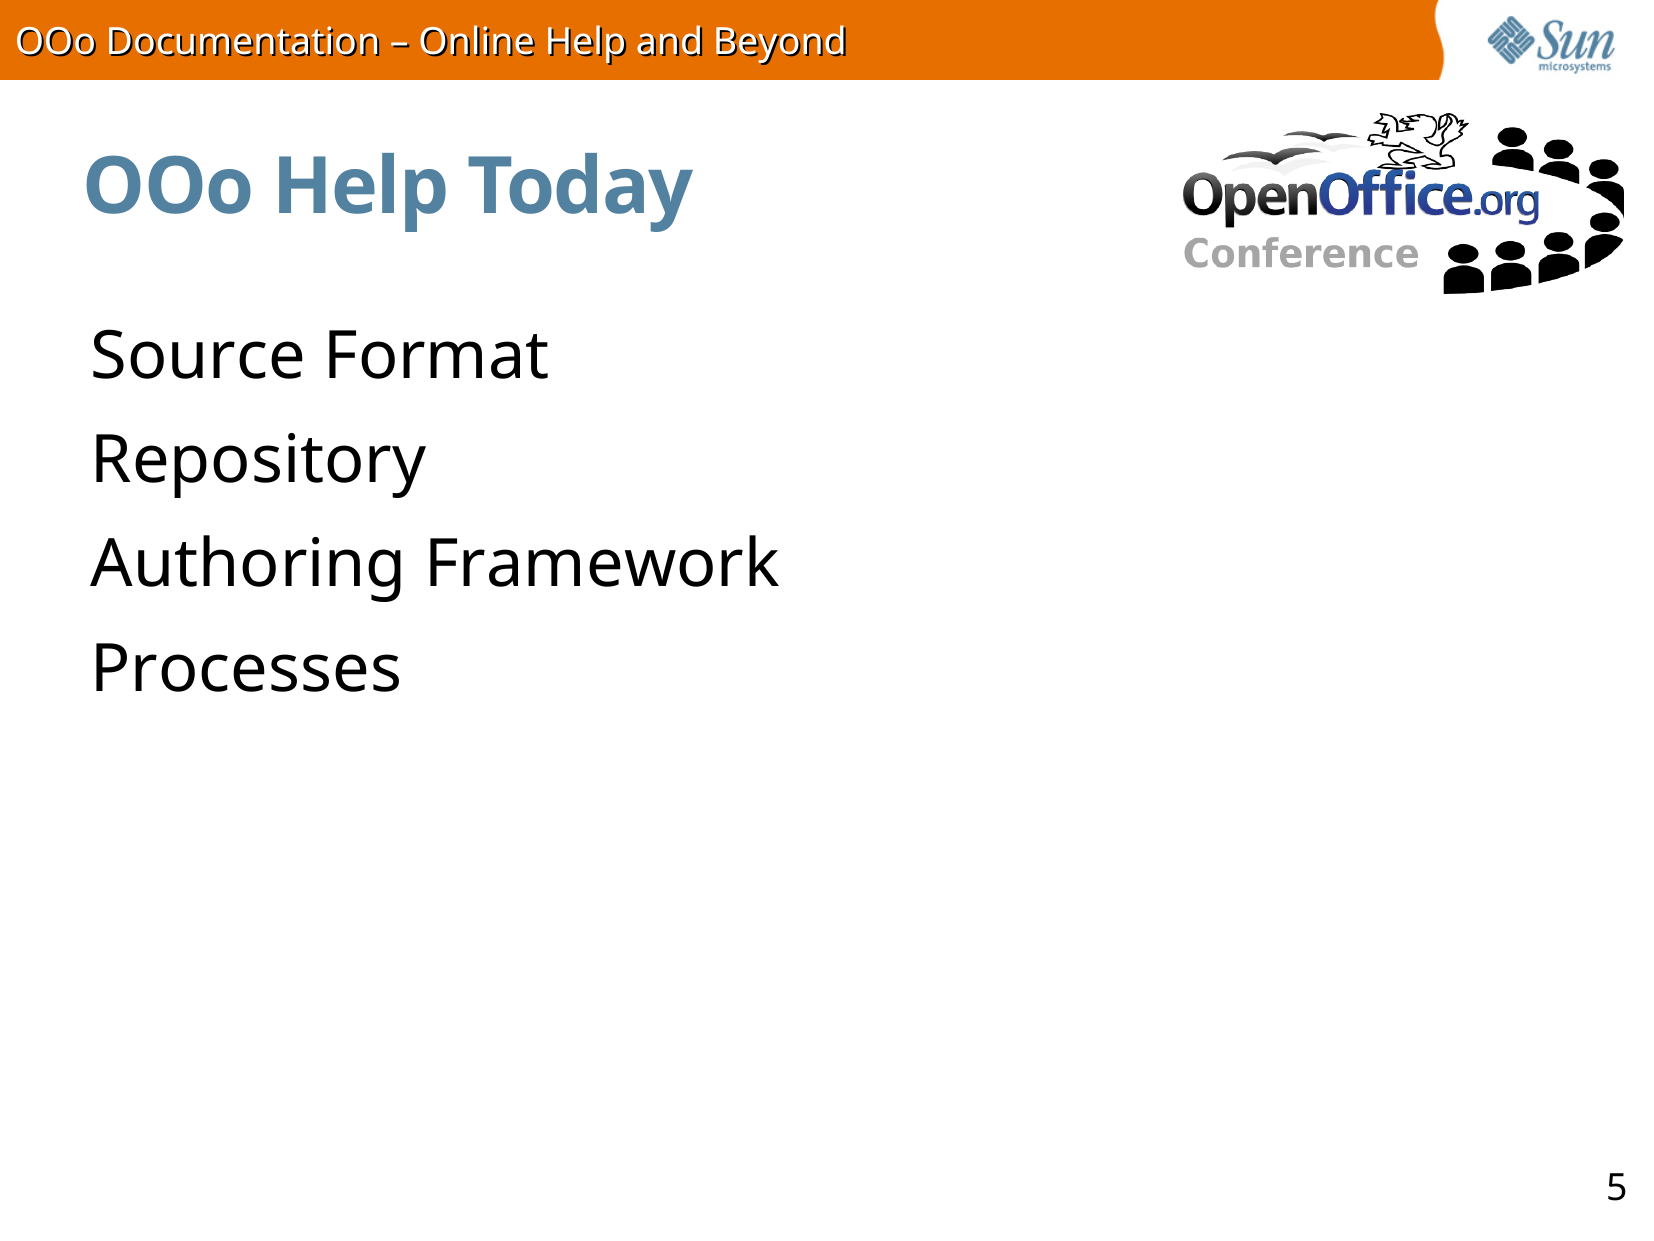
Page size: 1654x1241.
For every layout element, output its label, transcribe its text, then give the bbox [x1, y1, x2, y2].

picture [1183, 113, 1624, 294]
list Source Format Repository Authoring Framework Processes [71, 317, 1545, 1105]
picture [0, 0, 1654, 80]
title OOo Help Today [82, 135, 1585, 279]
